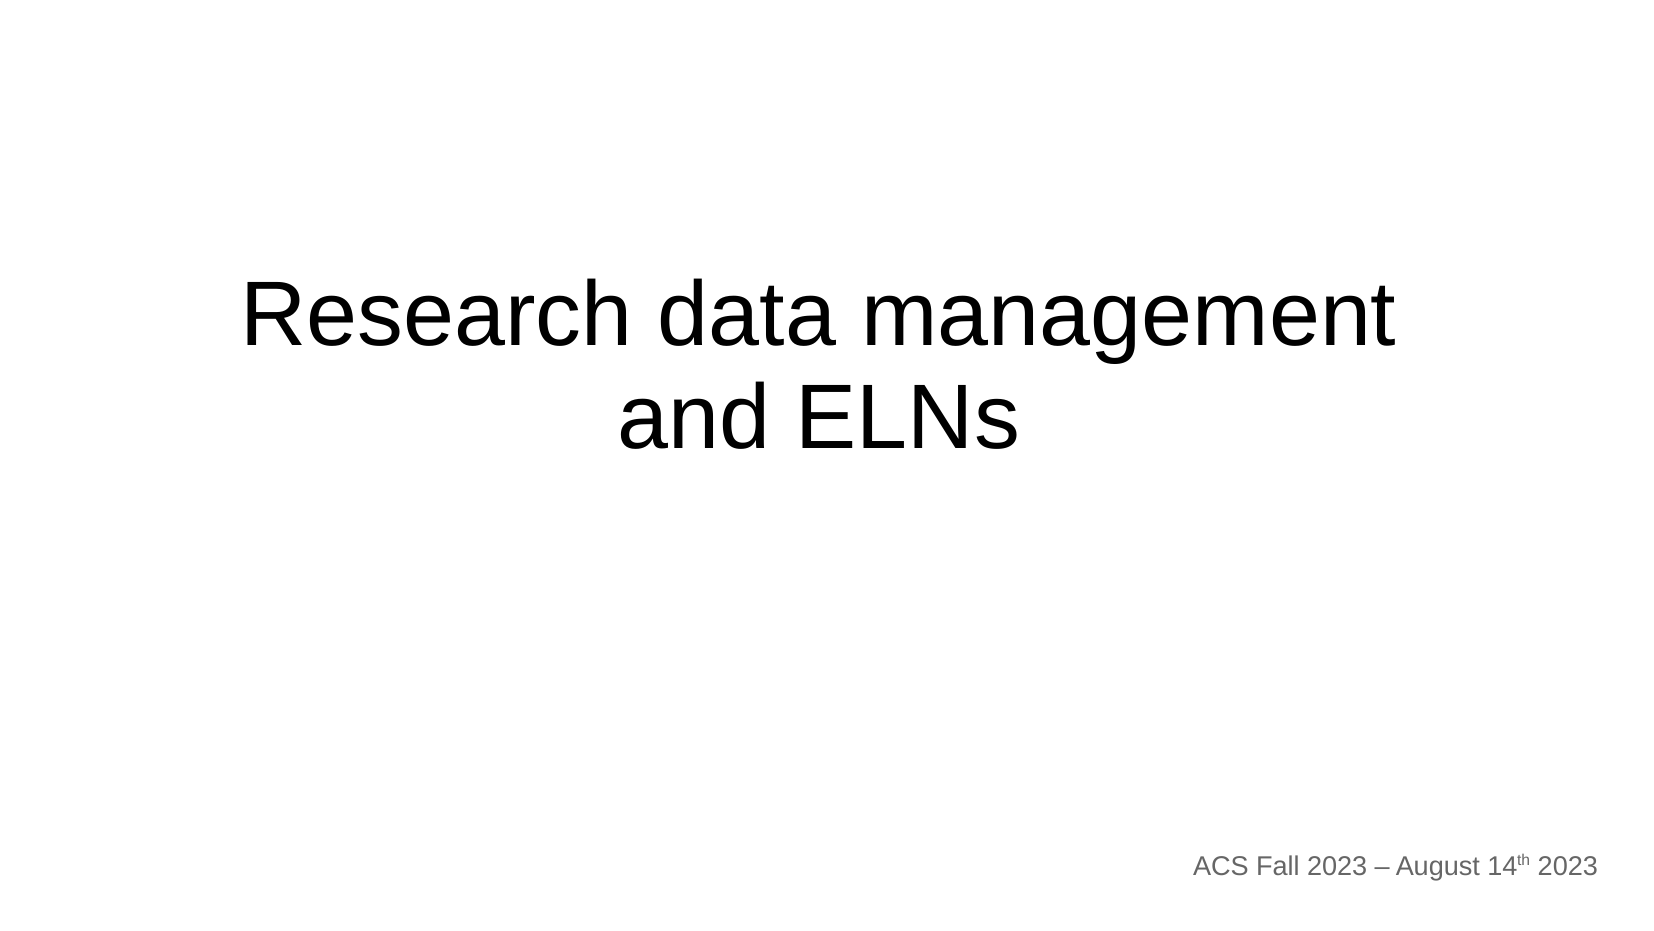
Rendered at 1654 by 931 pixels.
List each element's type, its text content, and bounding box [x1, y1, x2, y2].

text_box ACS Fall 2023 – August 14th 2023 [1162, 843, 1613, 901]
title Research data management and ELNs [75, 262, 1564, 468]
